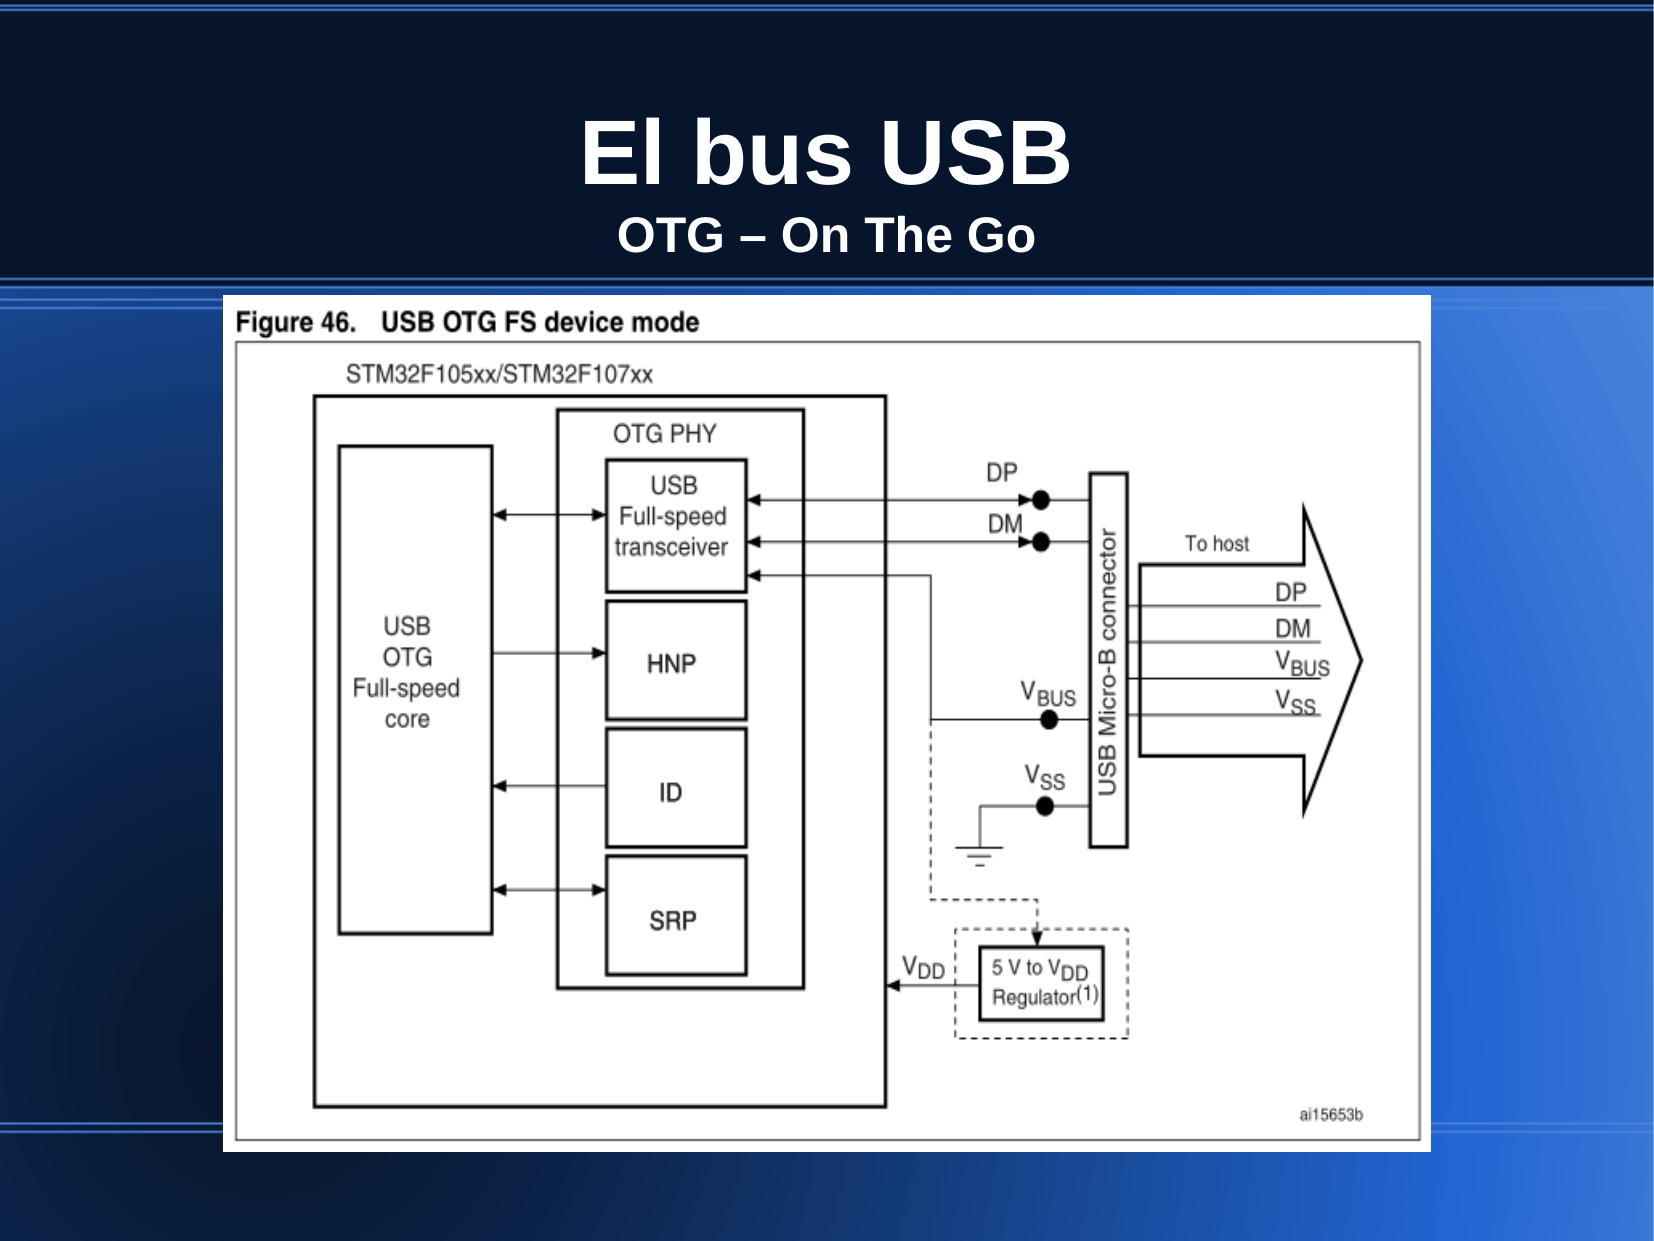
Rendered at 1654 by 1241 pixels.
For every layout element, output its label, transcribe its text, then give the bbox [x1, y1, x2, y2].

picture [0, 0, 1654, 1241]
title OTG – On The Go [605, 206, 1049, 264]
title El bus USB [82, 49, 1571, 257]
